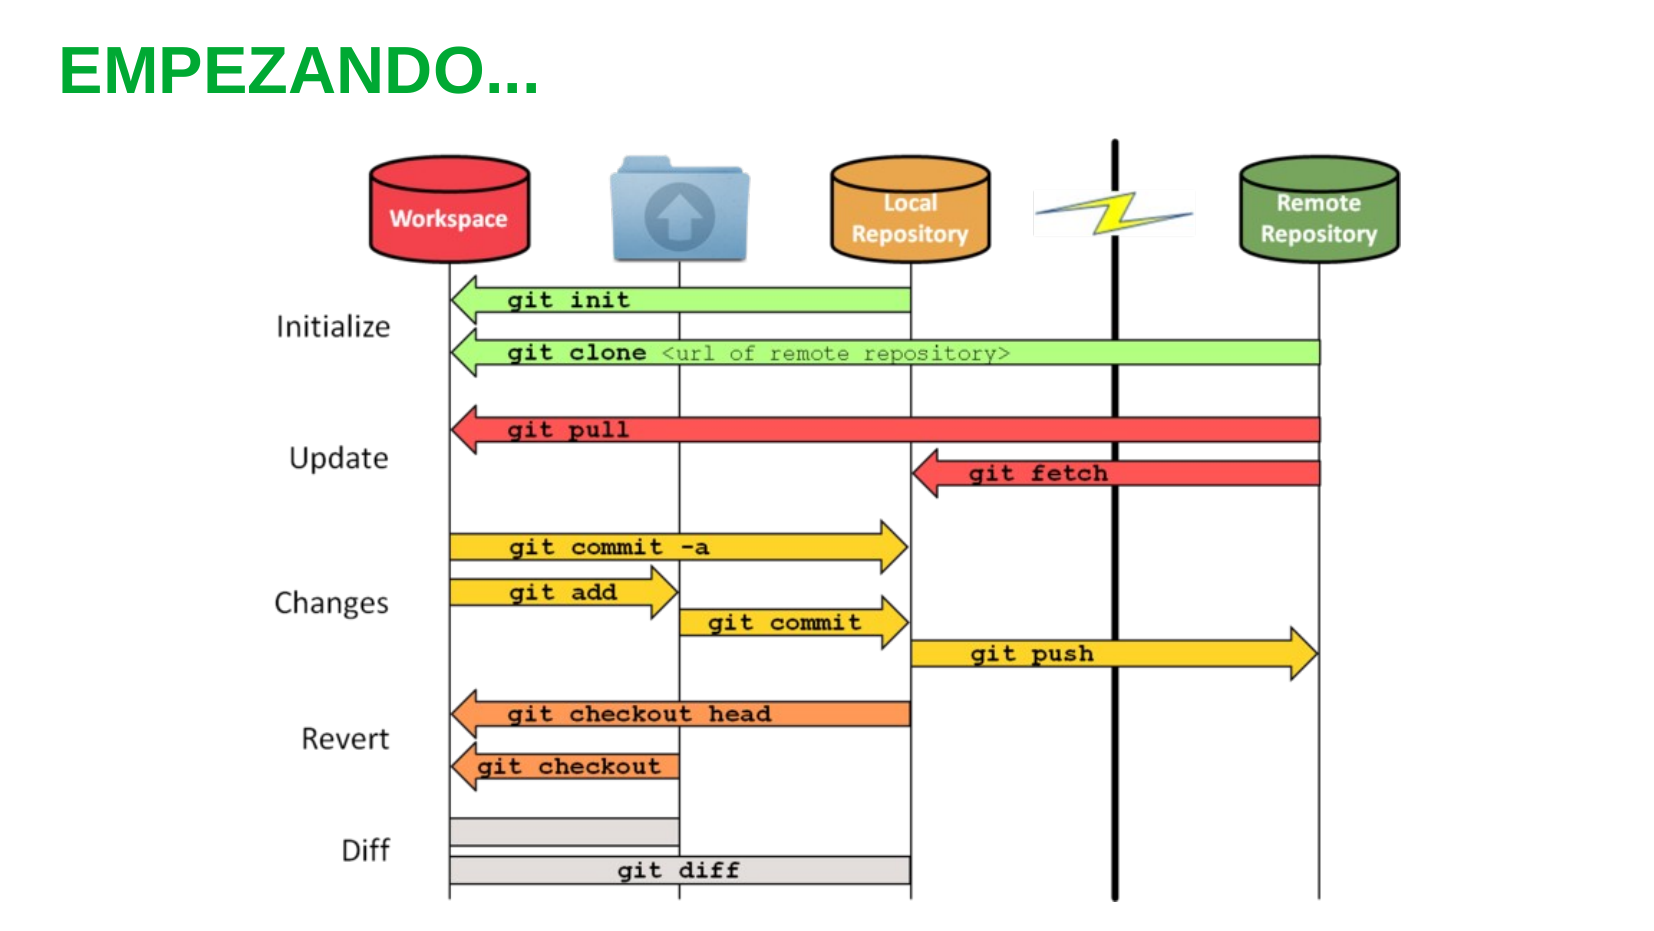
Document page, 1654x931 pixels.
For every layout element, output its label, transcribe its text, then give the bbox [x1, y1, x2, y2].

picture [253, 138, 1401, 902]
title EMPEZANDO... [59, 24, 1548, 118]
